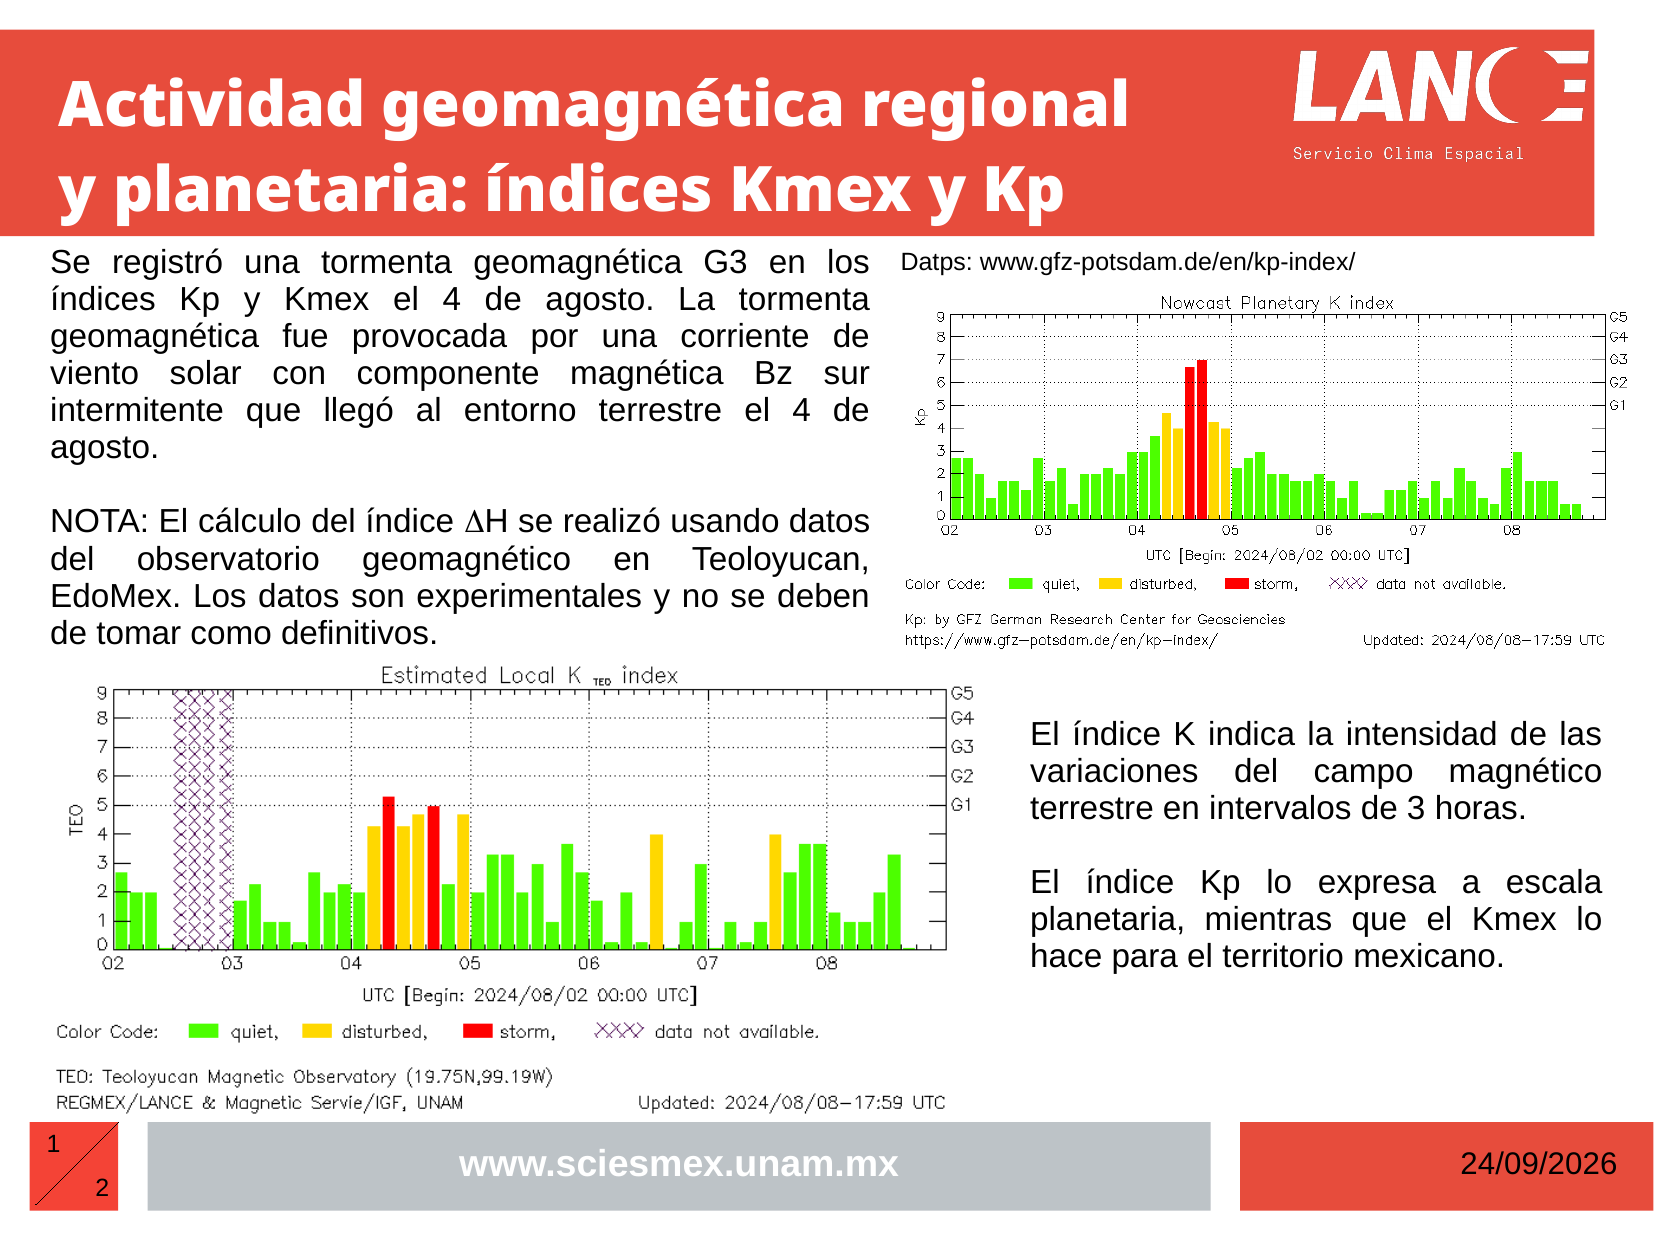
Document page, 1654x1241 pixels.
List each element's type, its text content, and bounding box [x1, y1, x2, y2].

title Actividad geomagnética regional y planetaria: índices Kmex y Kp [59, 59, 1312, 207]
text_box www.sciesmex.unam.mx [153, 1122, 1205, 1205]
text_box 08/08/2024 [1424, 1122, 1654, 1205]
picture [1293, 47, 1589, 162]
text_box El índice K indica la intensidad de las variaciones del campo magnético terrestre en intervalos de 3 horas. El índice Kp lo expresa a escala planetaria, mientras que el Kmex lo hace para el territorio mexicano. [1015, 707, 1619, 1052]
text_box Se registró una tormenta geomagnética G3 en los índices Kp y Kmex el 4 de agosto. La tormenta geomagnética fue provocada por una corriente de viento solar con componente magnética Bz sur intermitente que llegó al entorno terrestre el 4 de agosto. NOTA: El cálculo del índice DH se realizó usando datos del observatorio geomagnético en Teoloyucan, EdoMex. Los datos son experimentales y no se deben de tomar como definitivos. [35, 236, 886, 770]
text_box 2 [35, 1151, 125, 1209]
picture [47, 277, 1642, 1116]
text_box Datps: www.gfz-potsdam.de/en/kp-index/ [886, 240, 1654, 284]
text_box <número> [31, 1122, 176, 1170]
